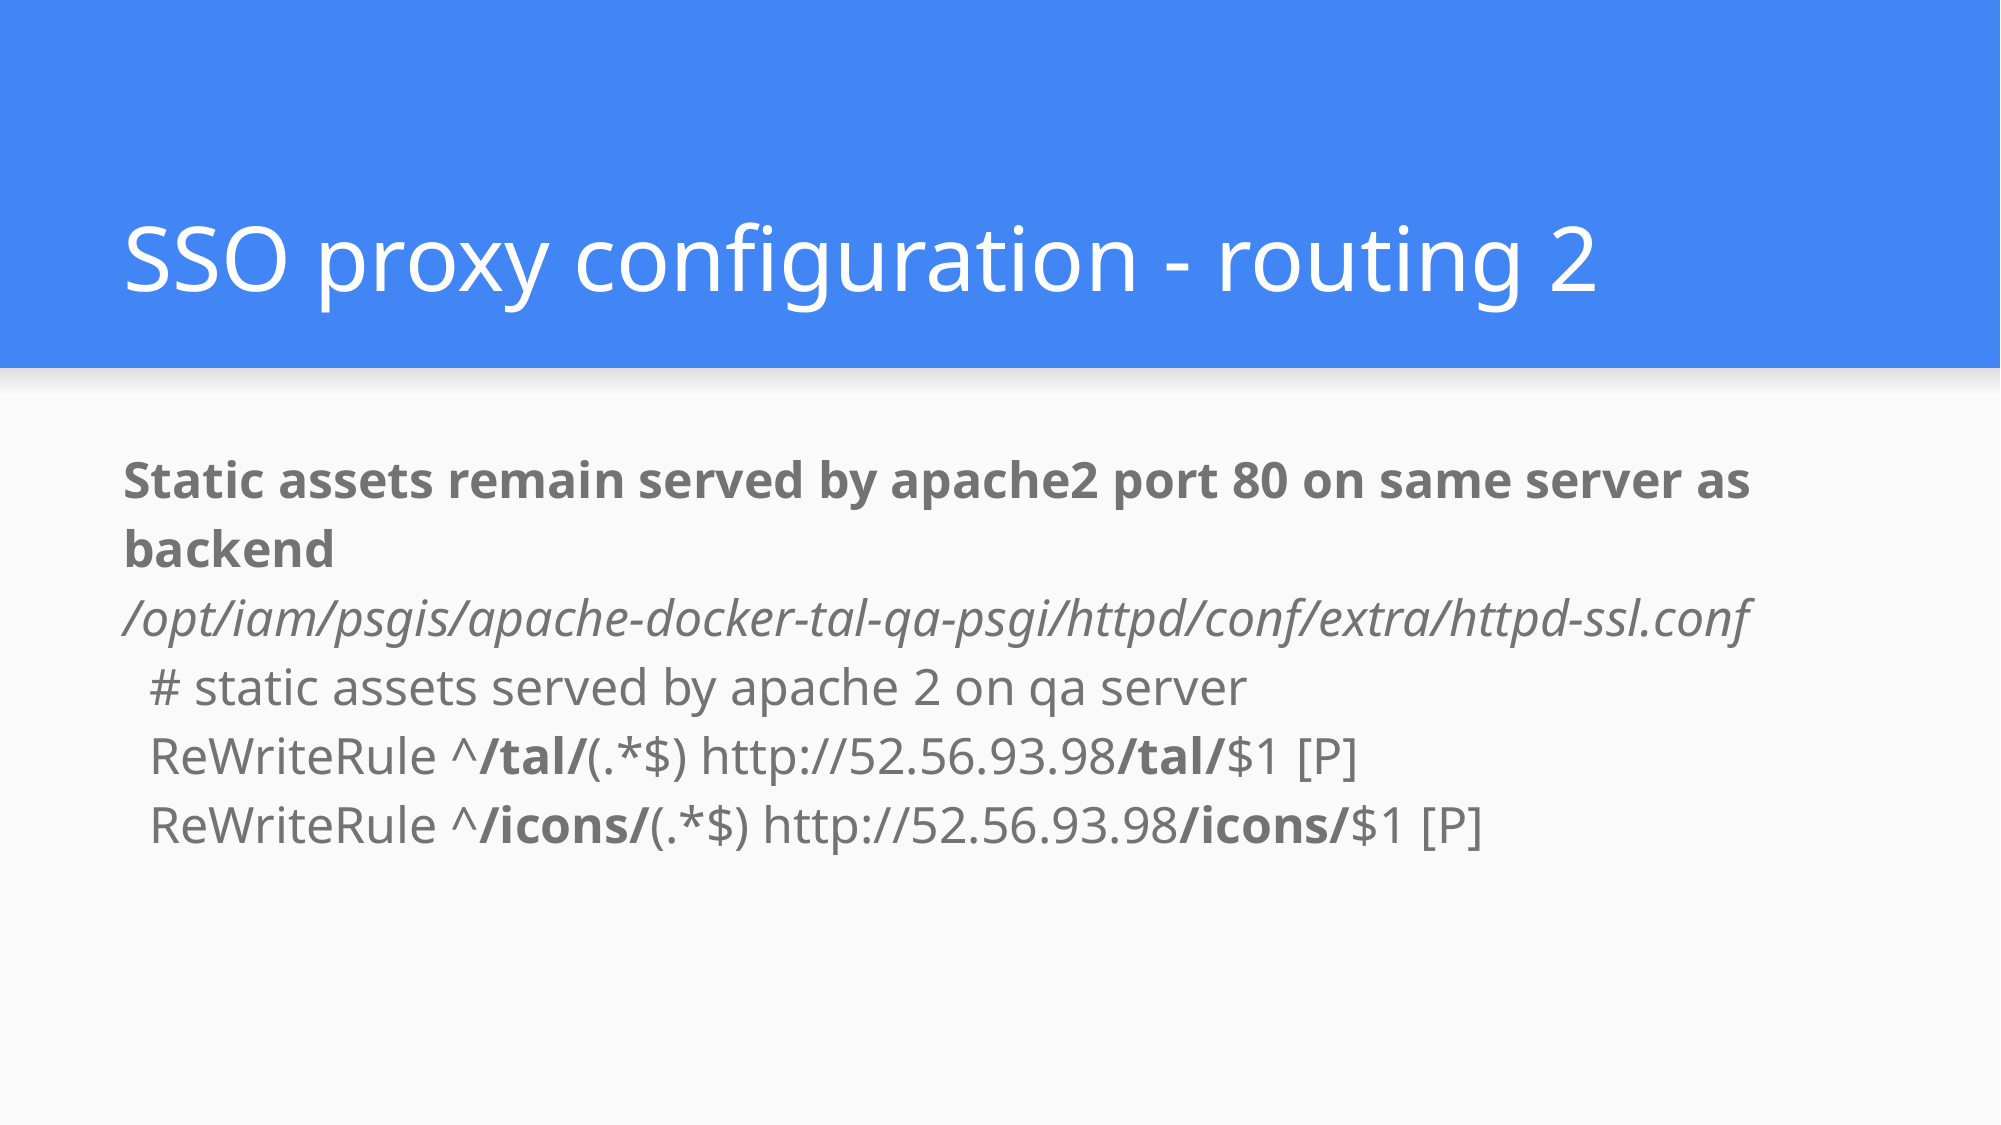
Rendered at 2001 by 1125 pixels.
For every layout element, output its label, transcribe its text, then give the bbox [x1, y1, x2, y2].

title SSO proxy configuration - routing 2 [103, 161, 1902, 330]
list Static assets remain served by apache2 port 80 on same server as backend /opt/iam/psgis/apache-docker-tal-qa-psgi/httpd/conf/extra/httpd-ssl.conf # static assets served by apache 2 on qa server ReWriteRule ^/tal/(.*$) http://52.56.93.98/tal/$1 [P] ReWriteRule ^/icons/(.*$) http://52.56.93.98/icons/$1 [P] [103, 419, 1902, 1013]
